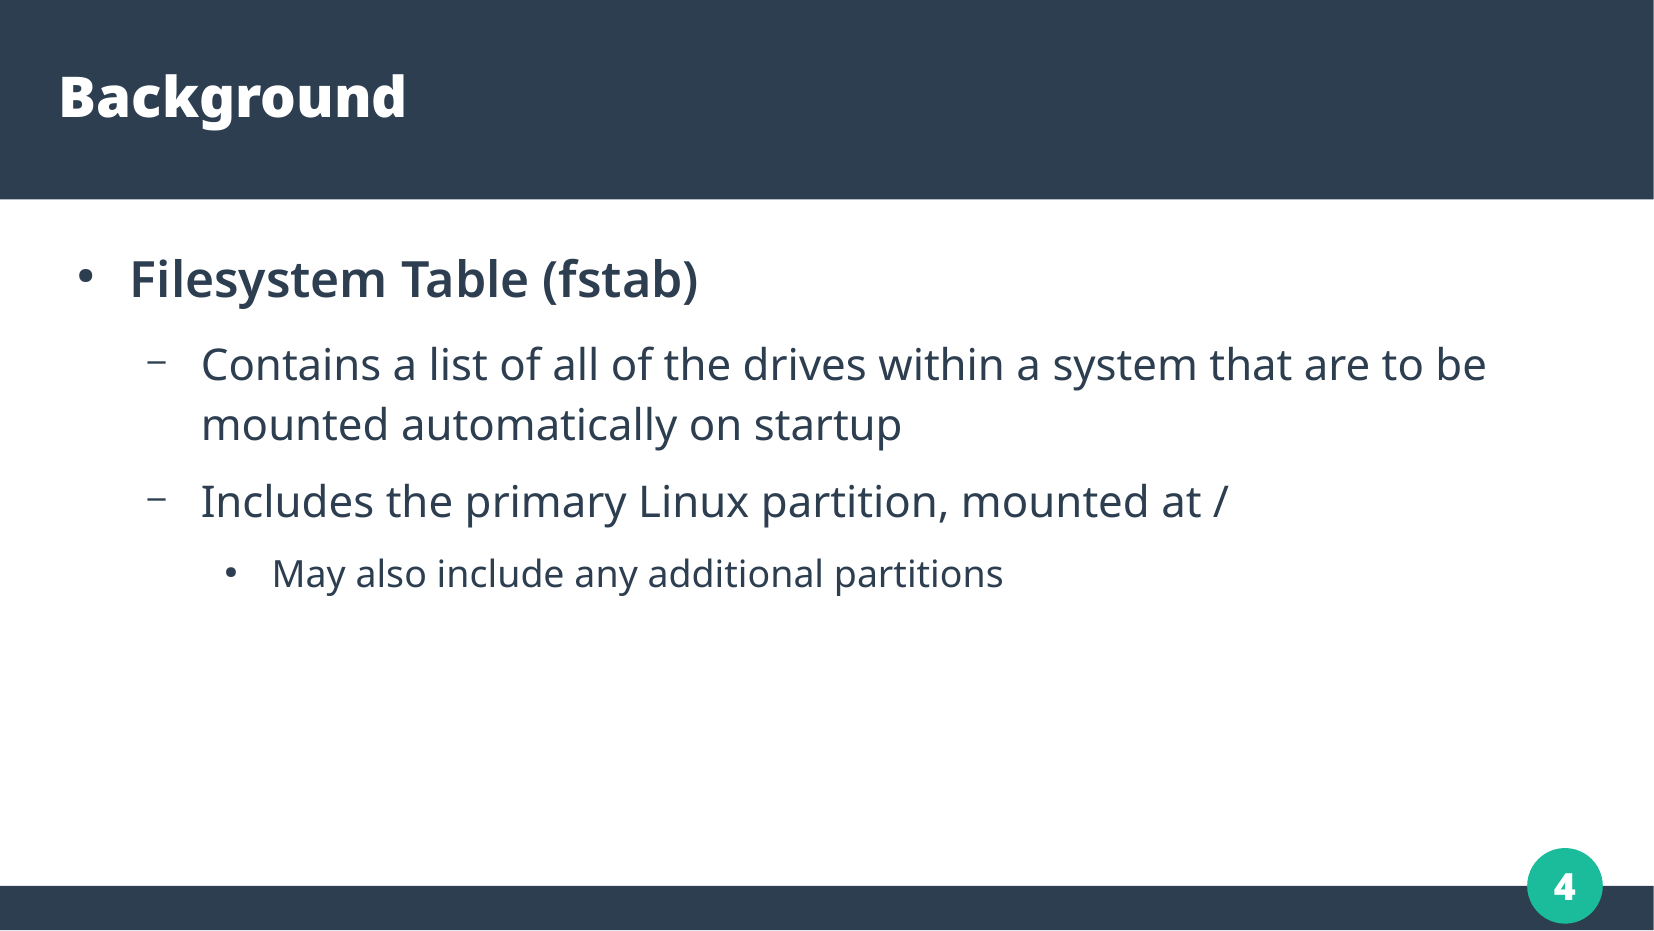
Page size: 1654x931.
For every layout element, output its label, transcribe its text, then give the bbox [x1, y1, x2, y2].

title Background [59, 37, 1595, 156]
list Filesystem Table (fstab) Contains a list of all of the drives within a system that are to be mounted automatically on startup Includes the primary Linux partition, mounted at / May also include any additional partitions [59, 243, 1595, 864]
